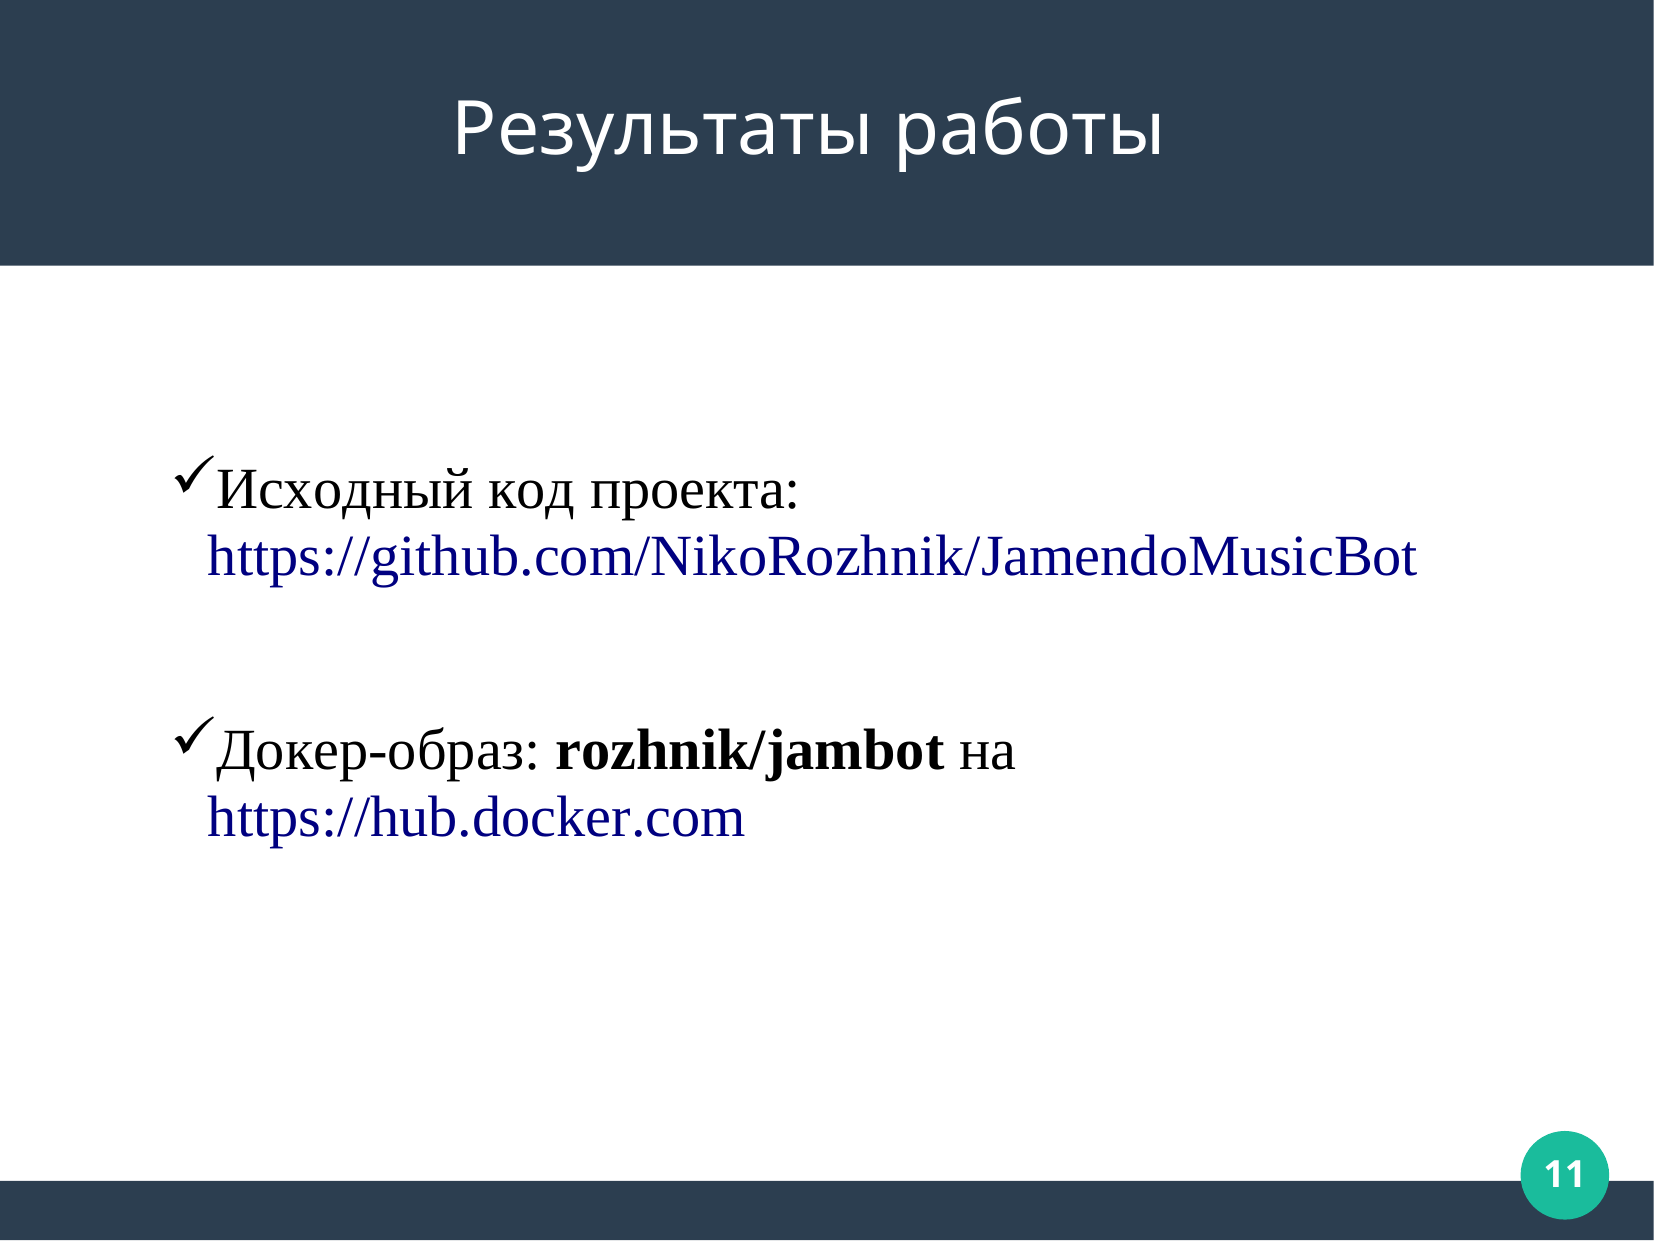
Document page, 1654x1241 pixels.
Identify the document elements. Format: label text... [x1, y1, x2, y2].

text_box Исходный код проекта: https://github.com/NikoRozhnik/JamendoMusicBot Докер-образ: rozhnik/jambot на https://hub.docker.com [118, 348, 1506, 1093]
title Результаты работы [88, 29, 1530, 225]
